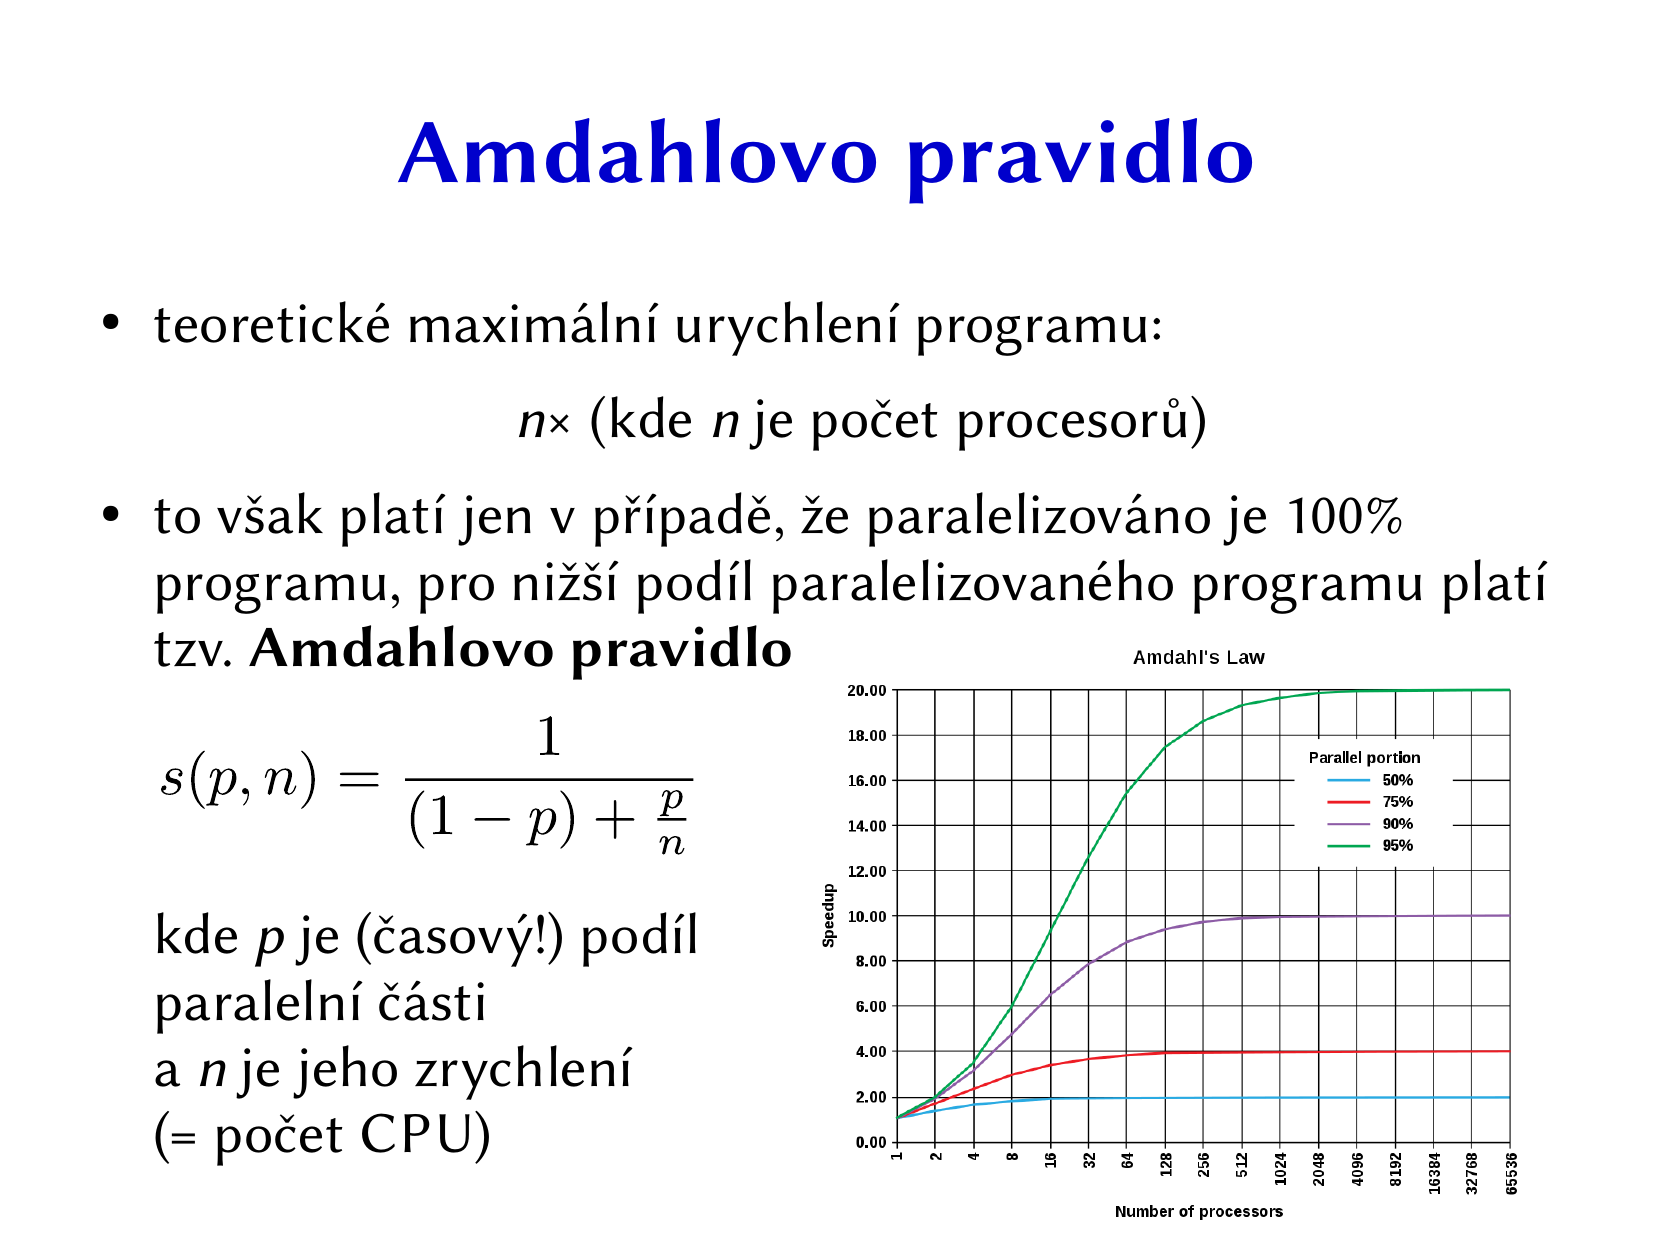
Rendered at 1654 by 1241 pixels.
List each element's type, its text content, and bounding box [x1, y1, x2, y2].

text_box [191, 750, 205, 809]
text_box [560, 790, 574, 849]
text_box [301, 750, 315, 809]
text_box [339, 772, 379, 776]
text_box [161, 768, 183, 795]
text_box [539, 716, 560, 755]
title Amdahlovo pravidlo [82, 49, 1571, 257]
text_box [410, 790, 425, 849]
text_box [659, 790, 683, 817]
text_box [659, 836, 685, 855]
text_box [595, 800, 635, 839]
text_box [525, 808, 557, 846]
text_box [264, 768, 297, 795]
text_box [432, 795, 453, 835]
text_box [242, 787, 250, 806]
text_box [206, 768, 237, 806]
picture [803, 631, 1583, 1241]
list teoretické maximální urychlení programu: n× (kde n je počet procesorů) to však platí jen v případě, že paralelizováno je 100% programu, pro nižší podíl paralelizovaného programu platí tzv. Amdahlovo pravidlo kde p je (časový!) podíl paralelní části a n je jeho zrychlení (= počet CPU) [82, 290, 1571, 1010]
